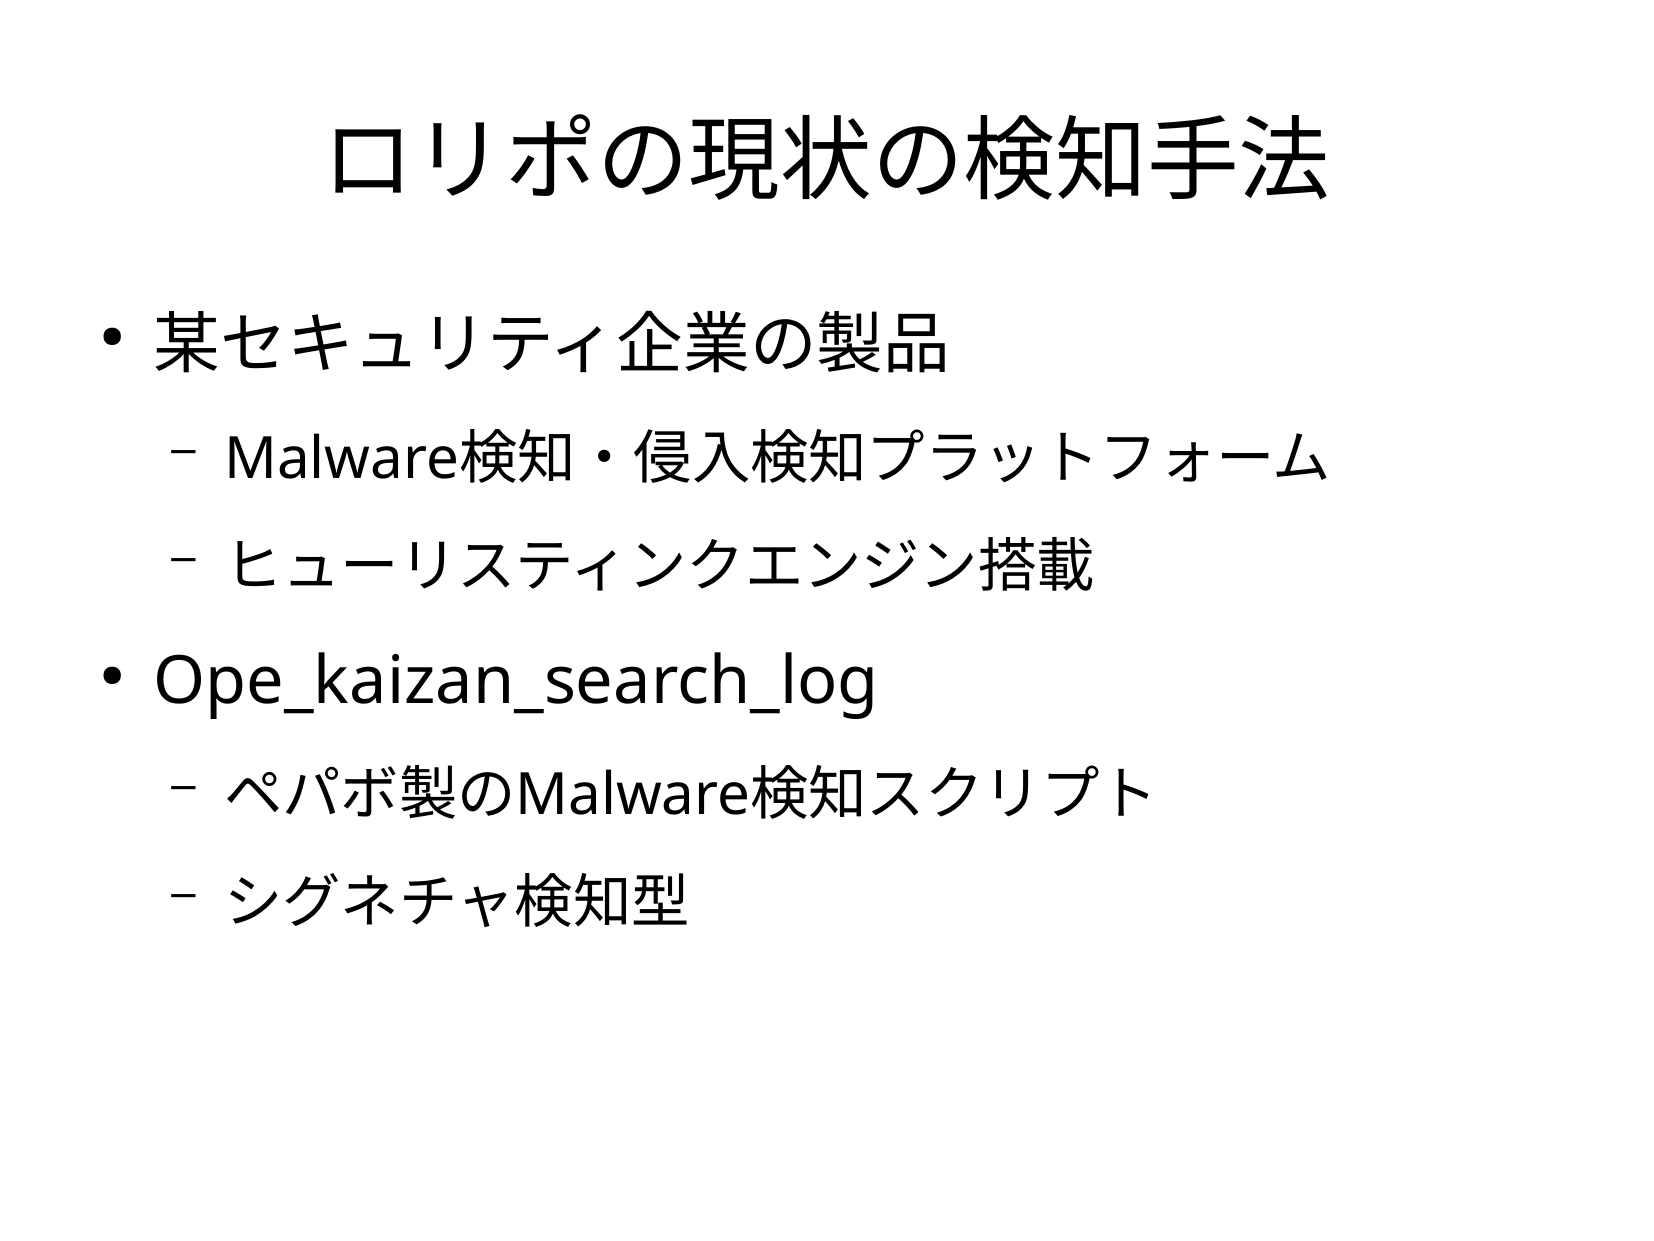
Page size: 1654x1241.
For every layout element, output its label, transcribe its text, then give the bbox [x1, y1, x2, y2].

title ロリポの現状の検知手法 [82, 49, 1571, 257]
list 某セキュリティ企業の製品 Malware検知・侵入検知プラットフォーム ヒューリスティンクエンジン搭載 Ope_kaizan_search_log ペパボ製のMalware検知スクリプト シグネチャ検知型 [82, 290, 1571, 1010]
